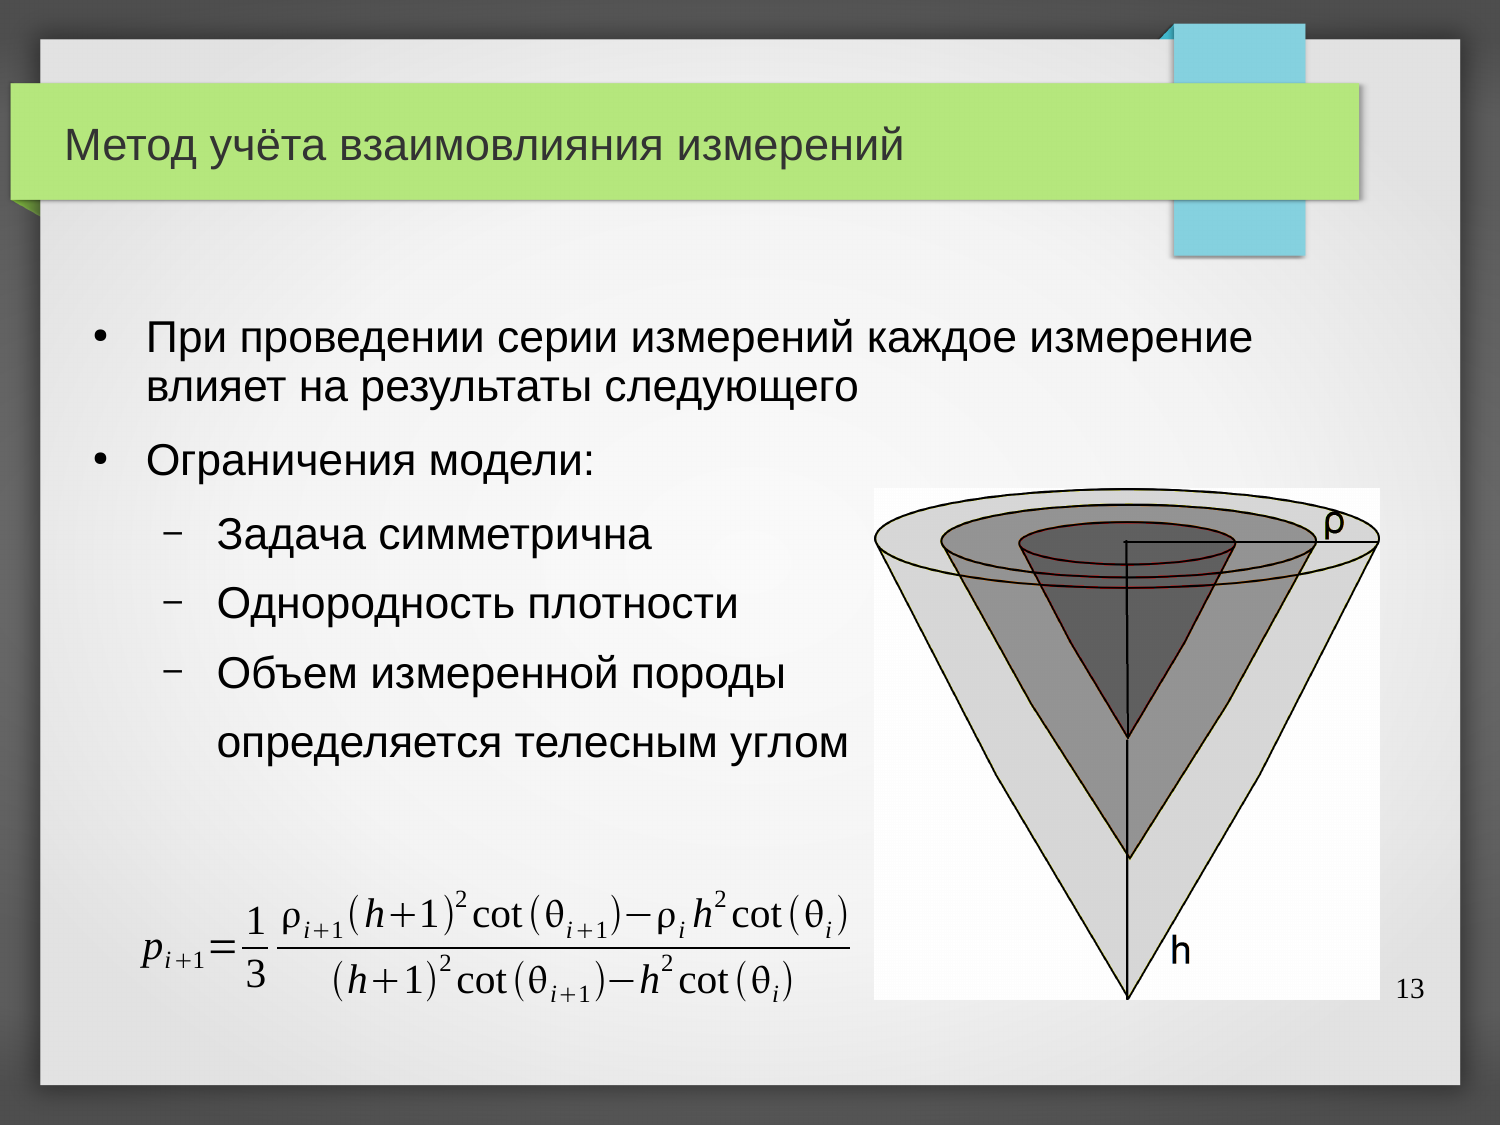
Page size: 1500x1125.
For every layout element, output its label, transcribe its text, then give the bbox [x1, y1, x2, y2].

picture [0, 0, 1500, 1125]
list При проведении серии измерений каждое измерение влияет на результаты следующего Ограничения модели: Задача симметрична Однородность плотности Объем измеренной породы определяется телесным углом [75, 311, 1395, 1032]
title Метод учёта взаимовлияния измерений [64, 96, 1115, 193]
